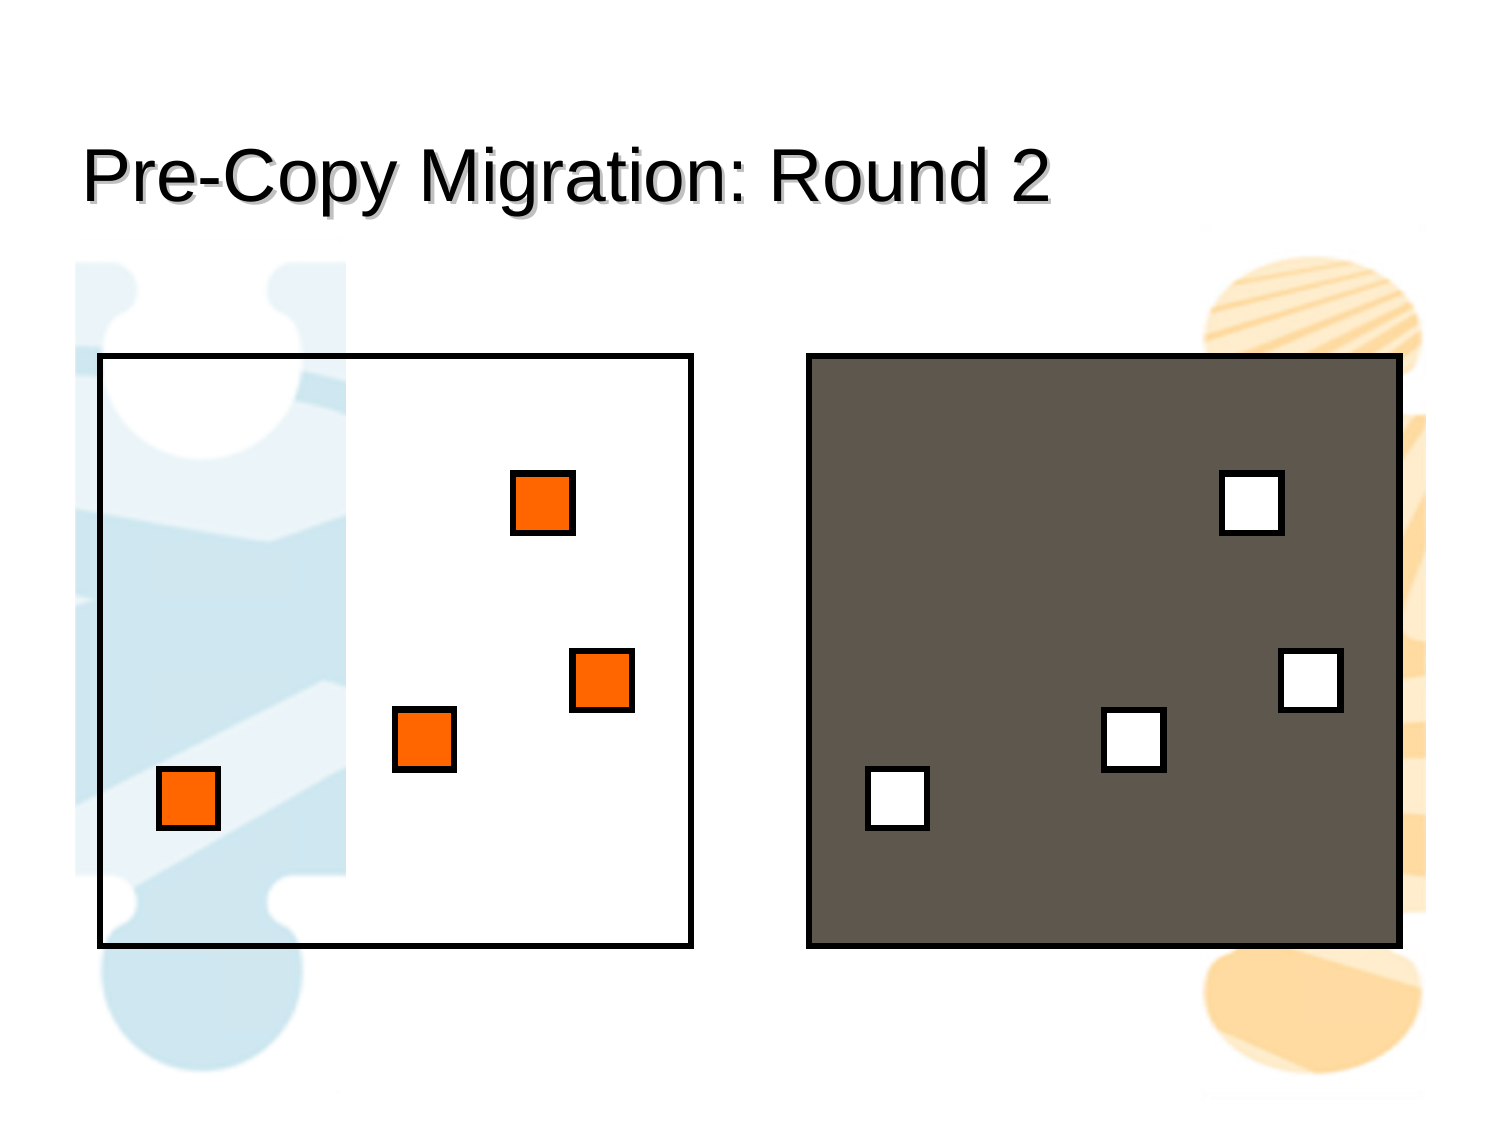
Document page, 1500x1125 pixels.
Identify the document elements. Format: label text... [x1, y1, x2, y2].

text_box [808, 355, 1400, 947]
text_box [513, 473, 573, 534]
picture [75, 237, 346, 1100]
text_box [572, 650, 632, 711]
text_box [159, 768, 219, 829]
title Pre-Copy Migration: Round 2 [66, 37, 1342, 225]
picture [1200, 224, 1426, 1100]
text_box [395, 709, 455, 770]
picture [103, 359, 346, 943]
